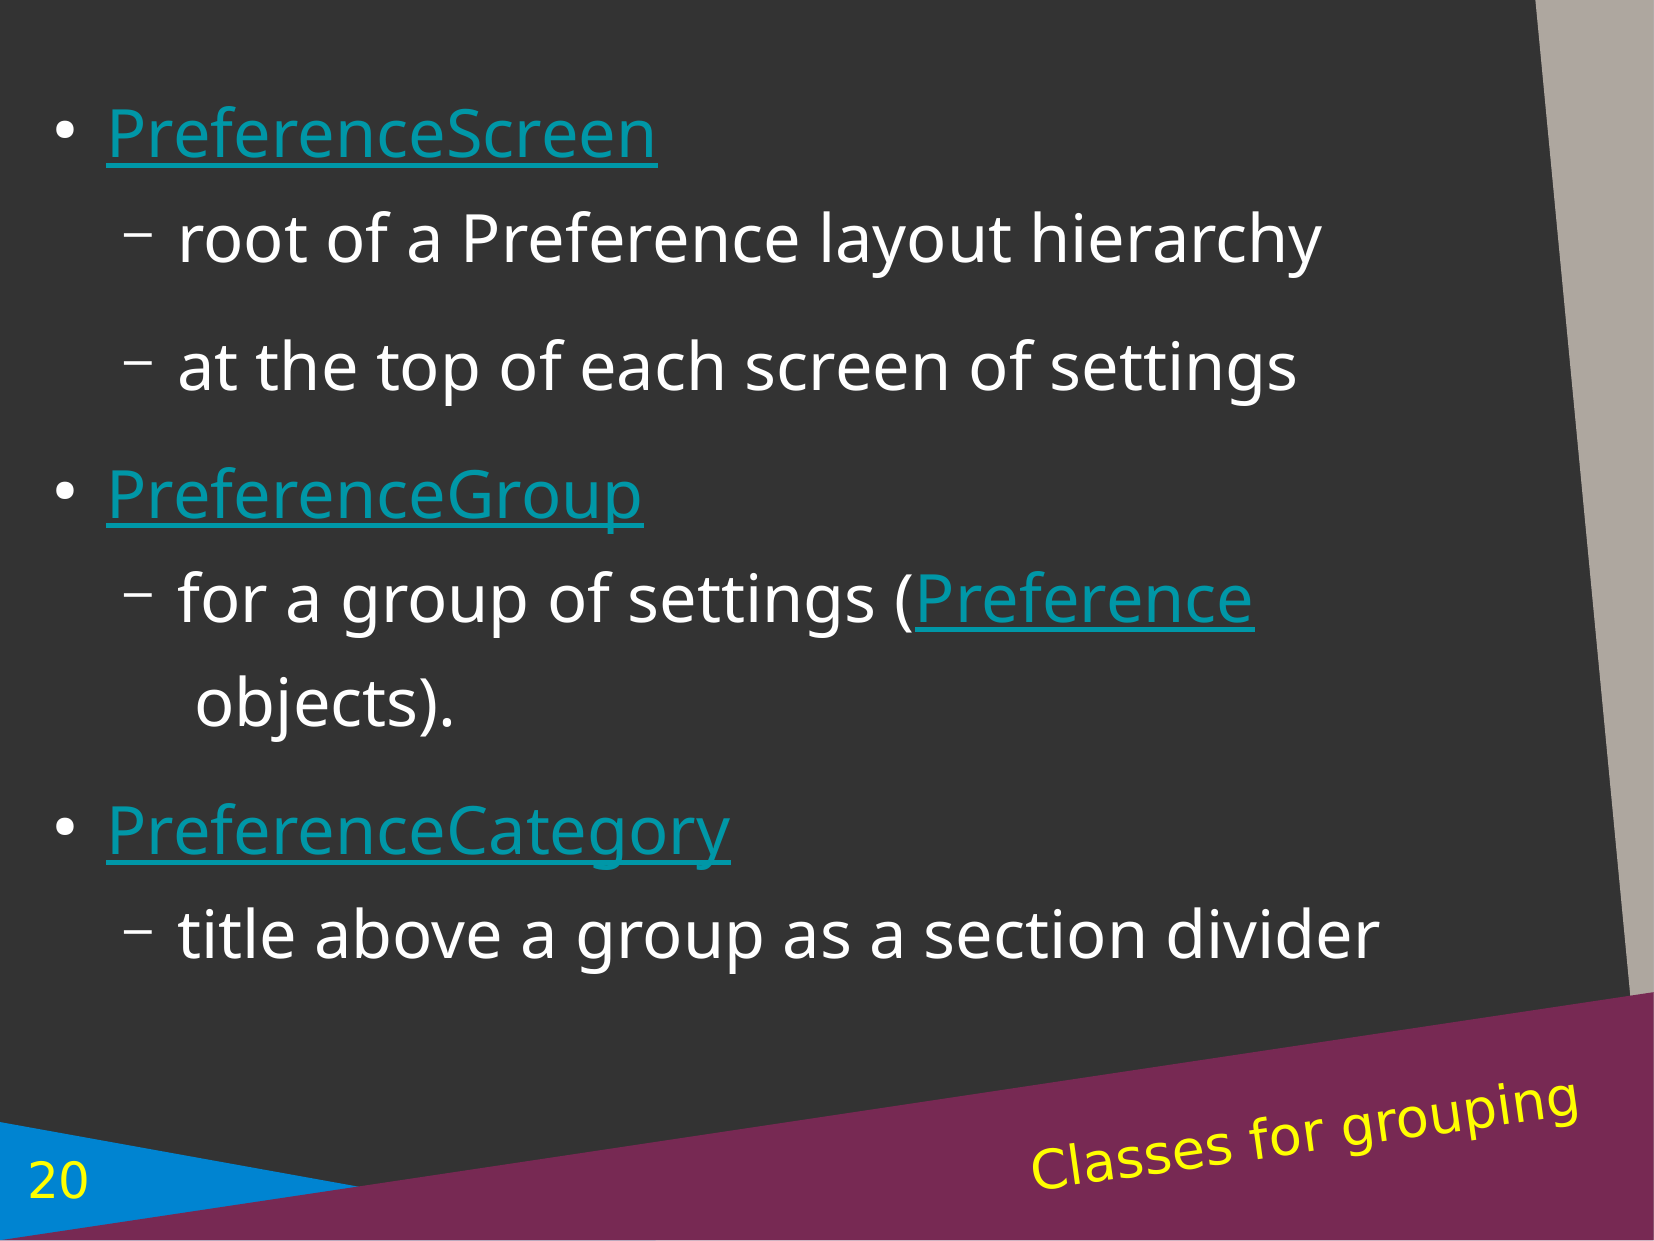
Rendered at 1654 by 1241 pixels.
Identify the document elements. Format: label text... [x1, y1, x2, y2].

list PreferenceScreen root of a Preference layout hierarchy at the top of each screen of settings PreferenceGroup for a group of settings (Preference objects). PreferenceCategory title above a group as a section divider [35, 59, 1524, 993]
title Classes for grouping [956, 995, 1654, 1241]
